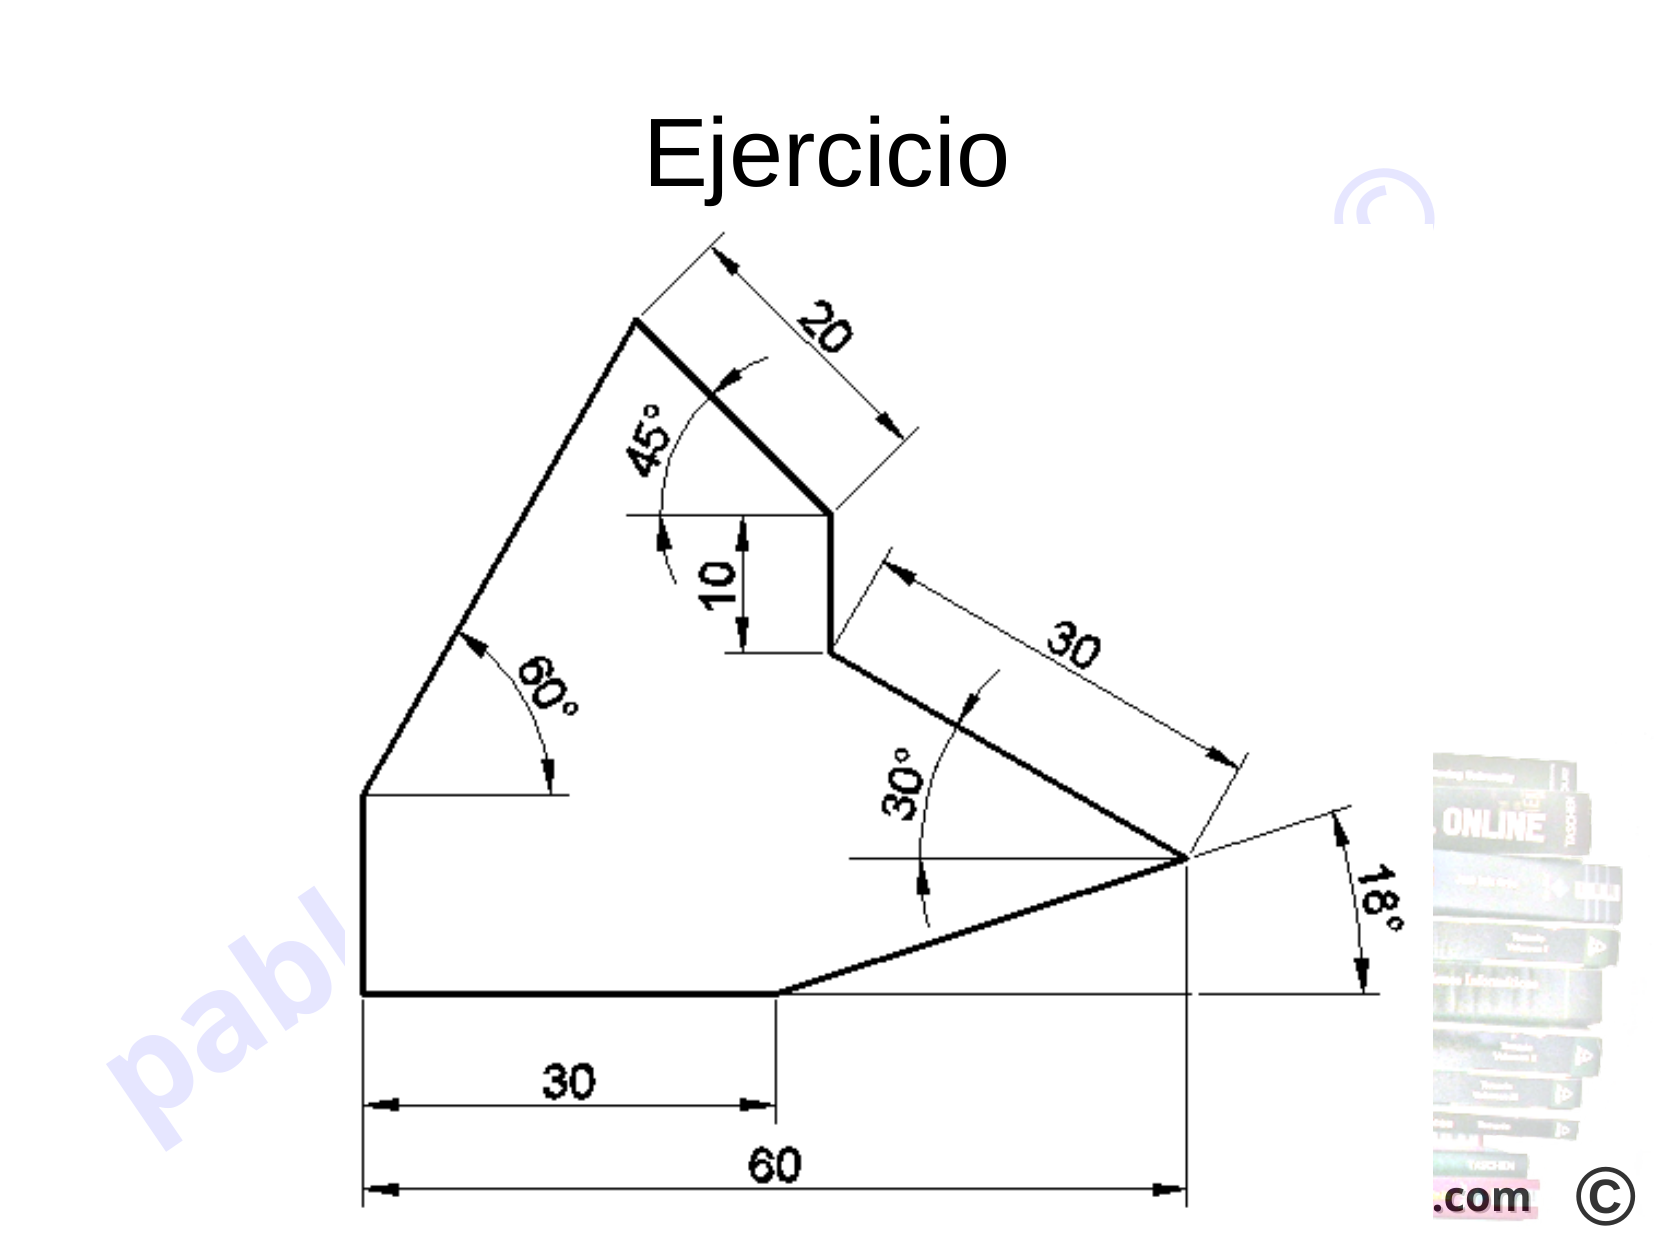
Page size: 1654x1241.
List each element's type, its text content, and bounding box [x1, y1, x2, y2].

title Ejercicio [82, 49, 1571, 257]
picture [345, 224, 1654, 1232]
